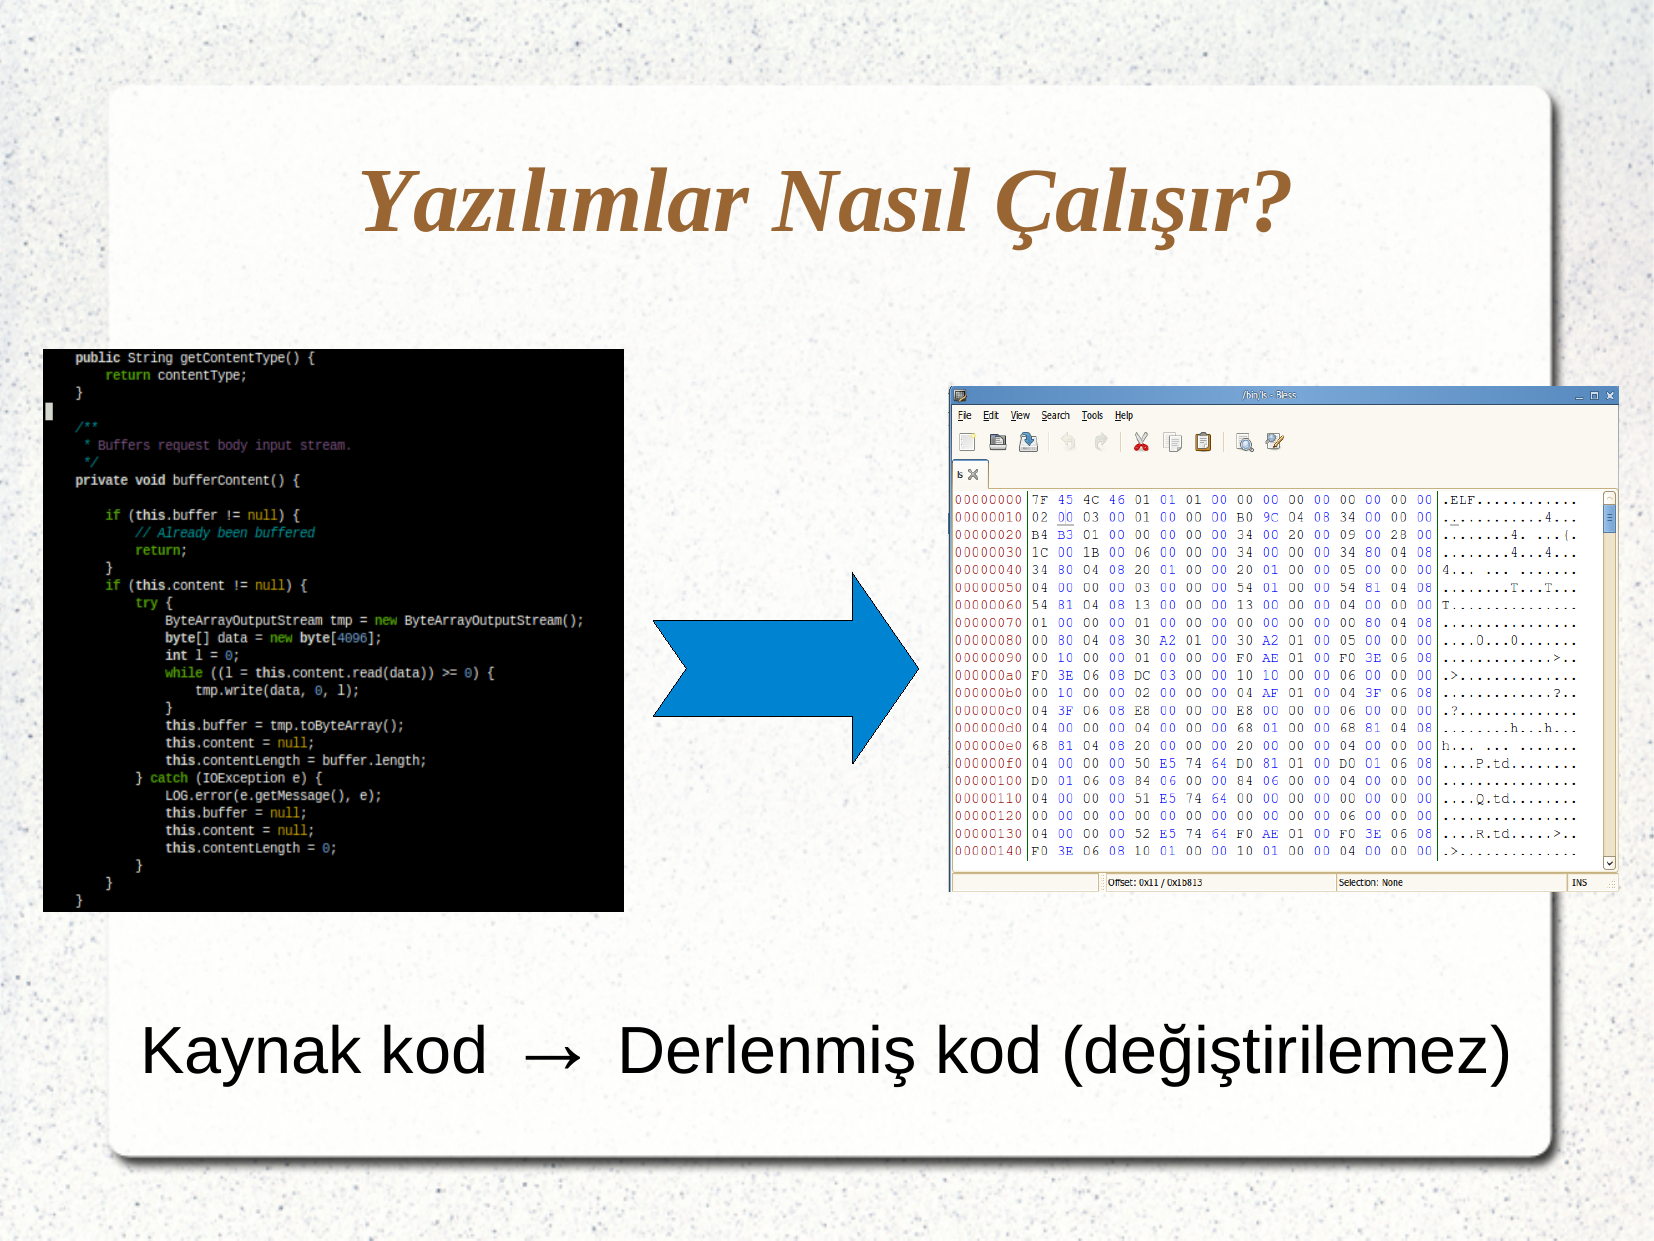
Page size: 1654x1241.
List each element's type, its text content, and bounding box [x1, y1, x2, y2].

subtitle Kaynak kod → Derlenmiş kod (değiştirilemez) [82, 975, 1571, 1109]
picture [0, 0, 1654, 1241]
title Yazılımlar Nasıl Çalışır? [118, 96, 1536, 304]
text_box [653, 572, 919, 764]
